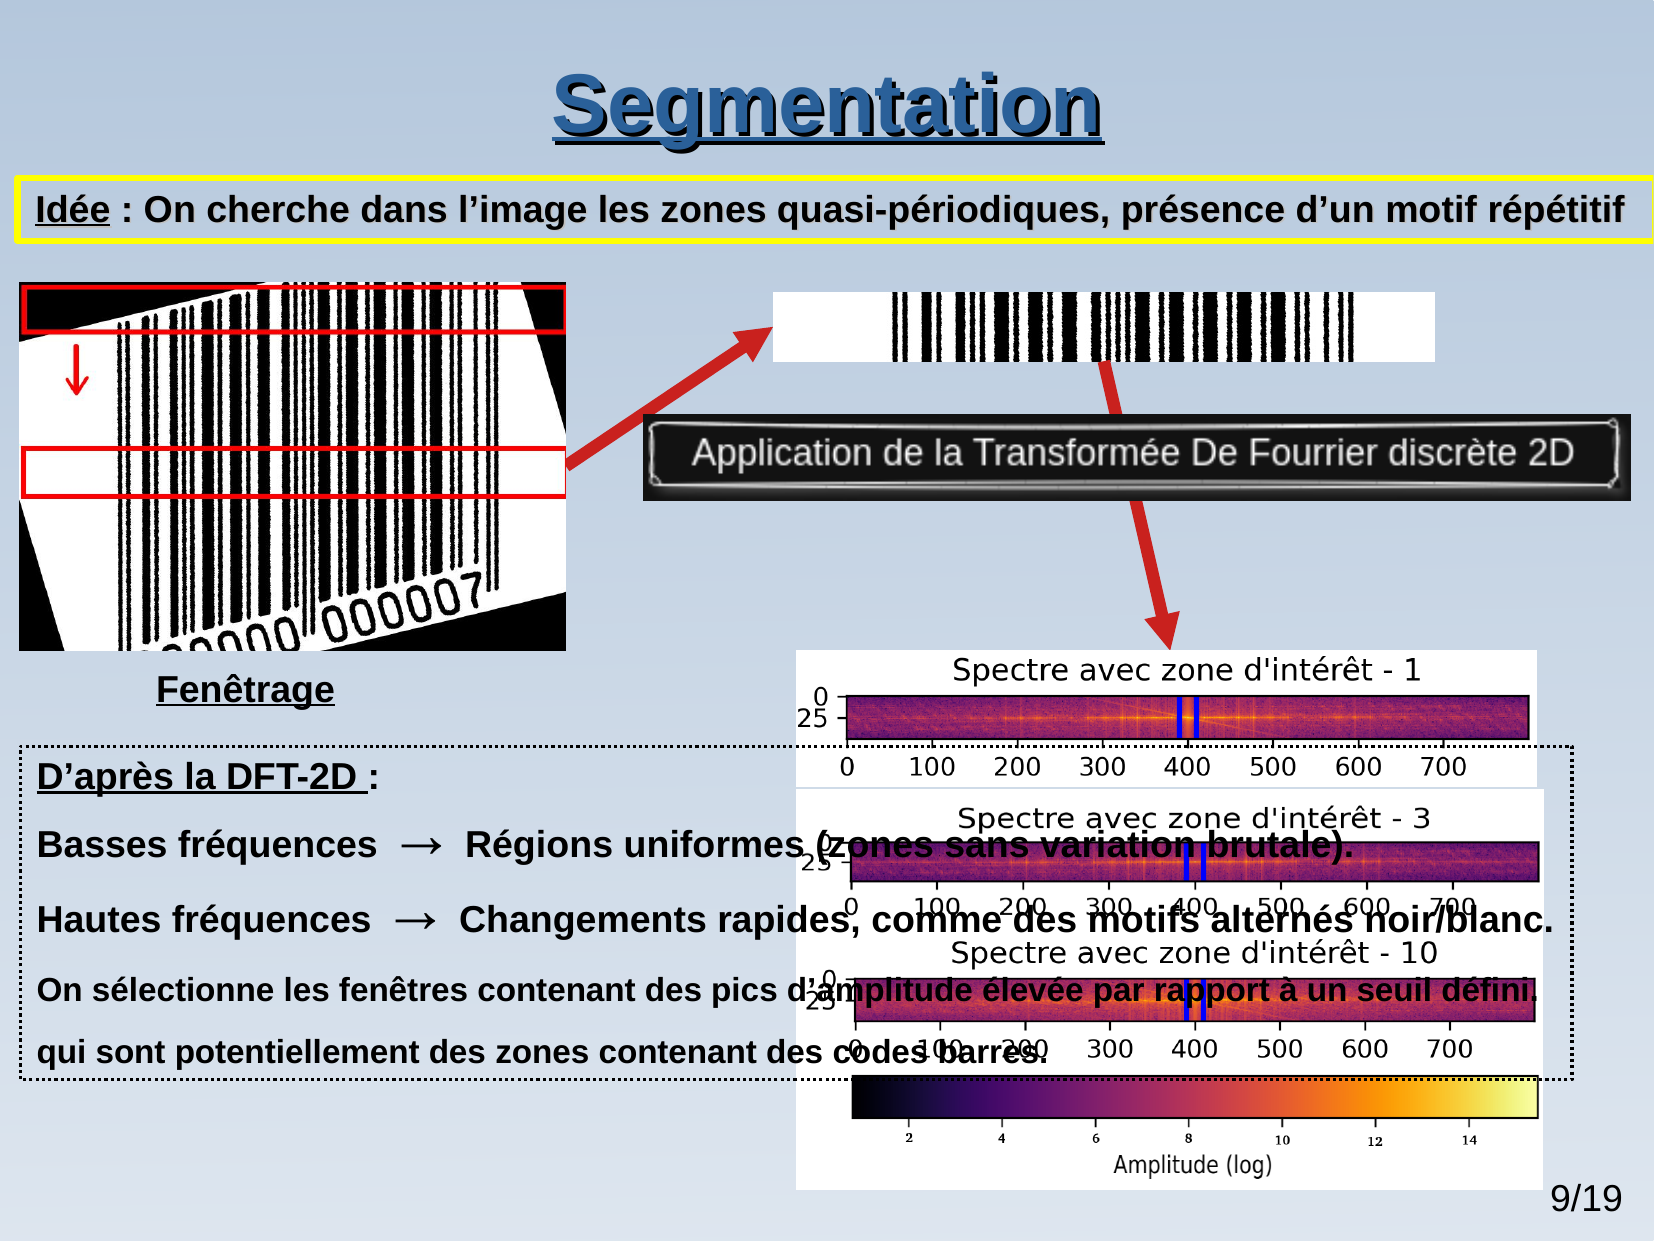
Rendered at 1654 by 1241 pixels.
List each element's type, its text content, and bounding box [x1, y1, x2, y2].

picture [19, 282, 566, 651]
text_box D’après la DFT-2D : Basses fréquences → Régions uniformes (zones sans variation brutale). Hautes fréquences → Changements rapides, comme des motifs alternés noir/blanc. On sélectionne les fenêtres contenant des pics d’amplitude élevée par rapport à un seuil défini. qui sont potentiellement des zones contenant des codes barres. [20, 746, 1573, 1080]
title Segmentation [82, 0, 1571, 175]
text_box Fenêtrage [141, 660, 407, 725]
picture [796, 1080, 1543, 1190]
picture [643, 414, 1631, 501]
picture [796, 650, 1537, 746]
text_box Idée : On cherche dans l’image les zones quasi-périodiques, présence d’un motif répétitif [17, 177, 1654, 241]
picture [773, 292, 1435, 362]
